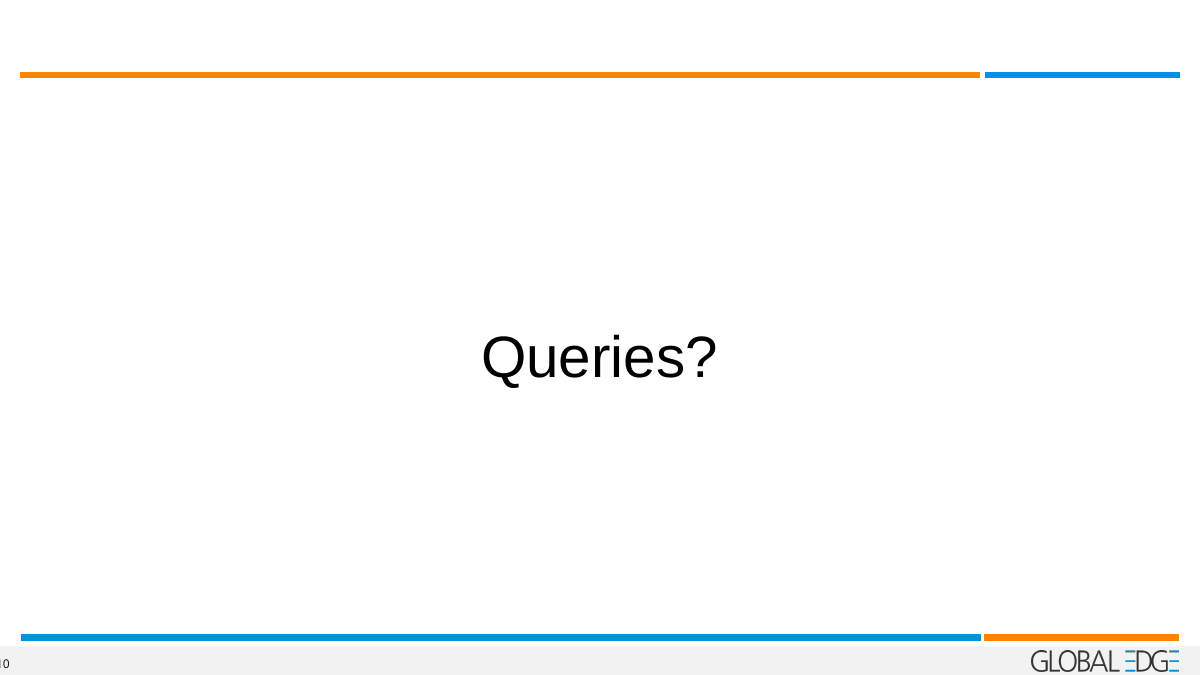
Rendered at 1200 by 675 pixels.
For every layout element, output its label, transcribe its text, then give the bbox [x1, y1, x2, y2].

picture [1031, 650, 1179, 672]
text_box Queries? [20, 87, 1179, 628]
